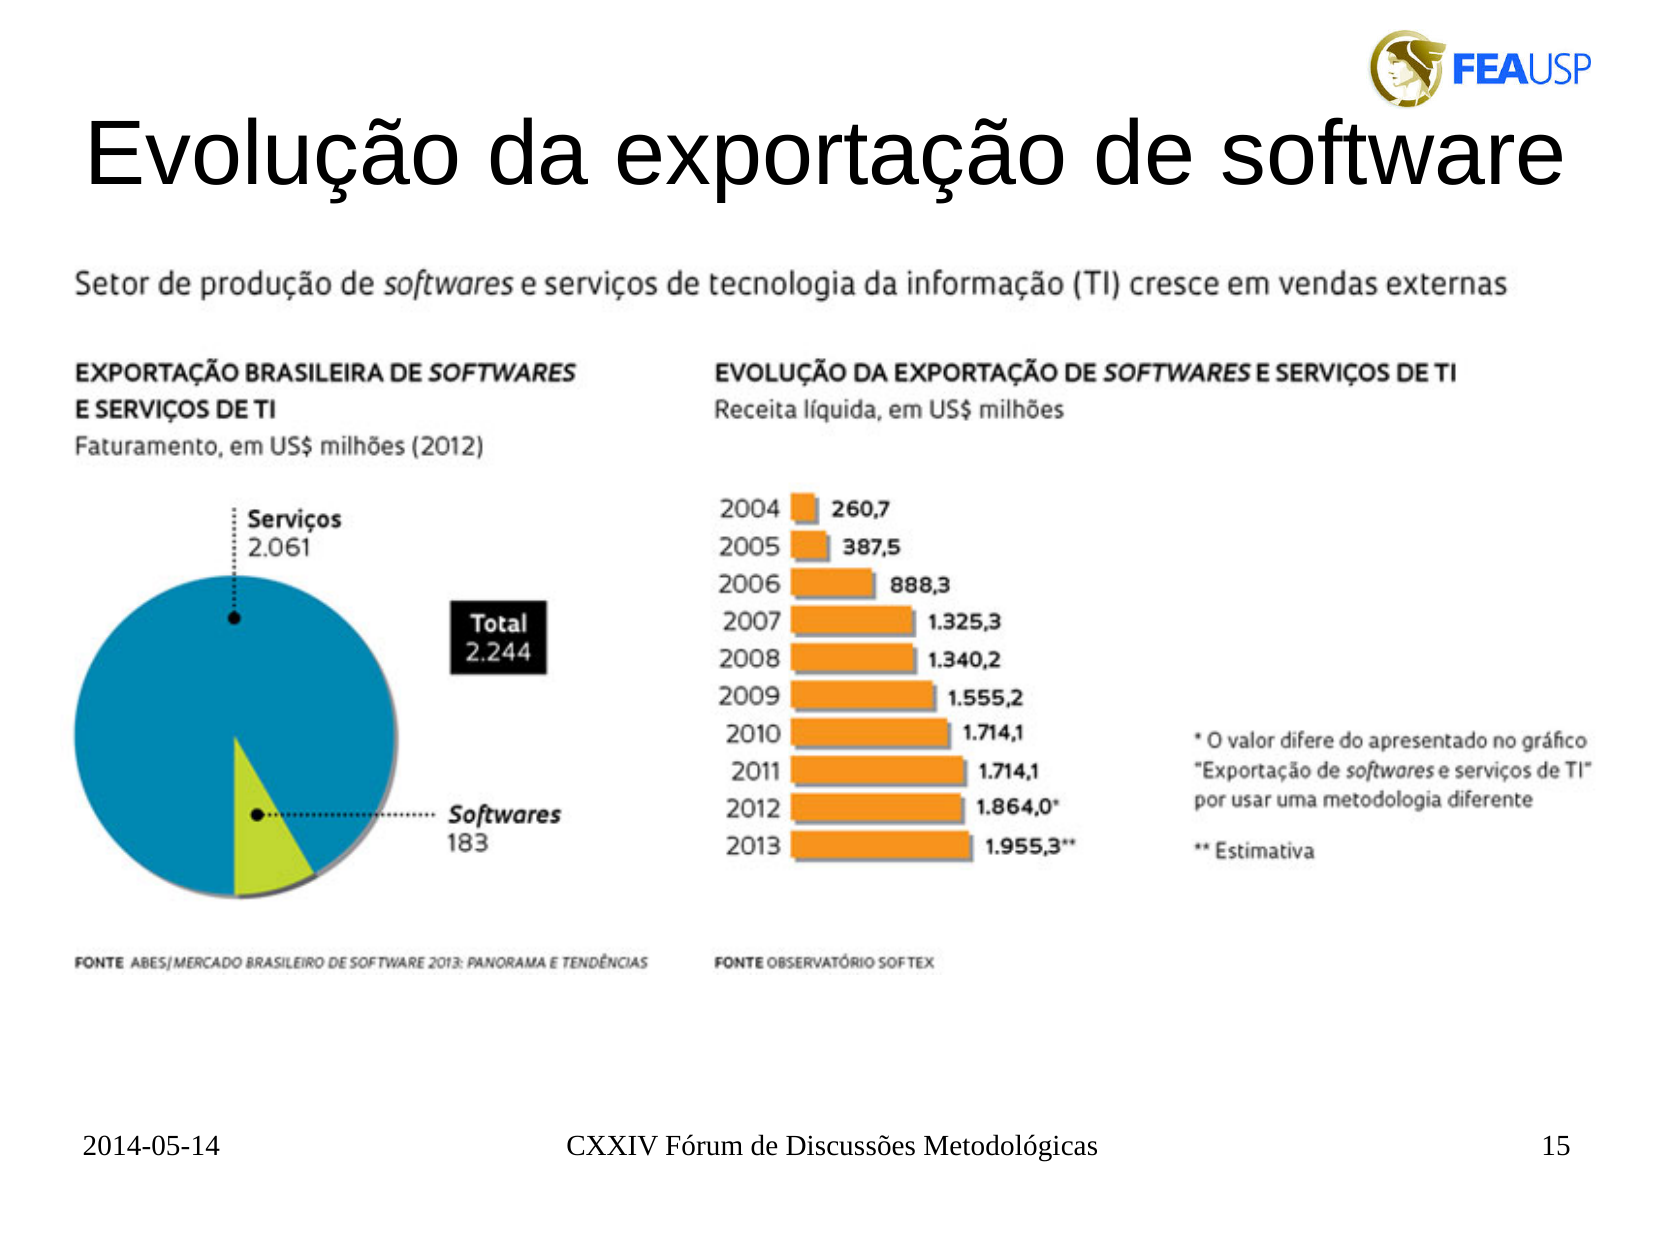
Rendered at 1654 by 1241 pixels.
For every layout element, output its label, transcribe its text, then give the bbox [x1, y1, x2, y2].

picture [1366, 29, 1591, 110]
picture [60, 255, 1611, 976]
title Evolução da exportação de software [82, 49, 1571, 255]
